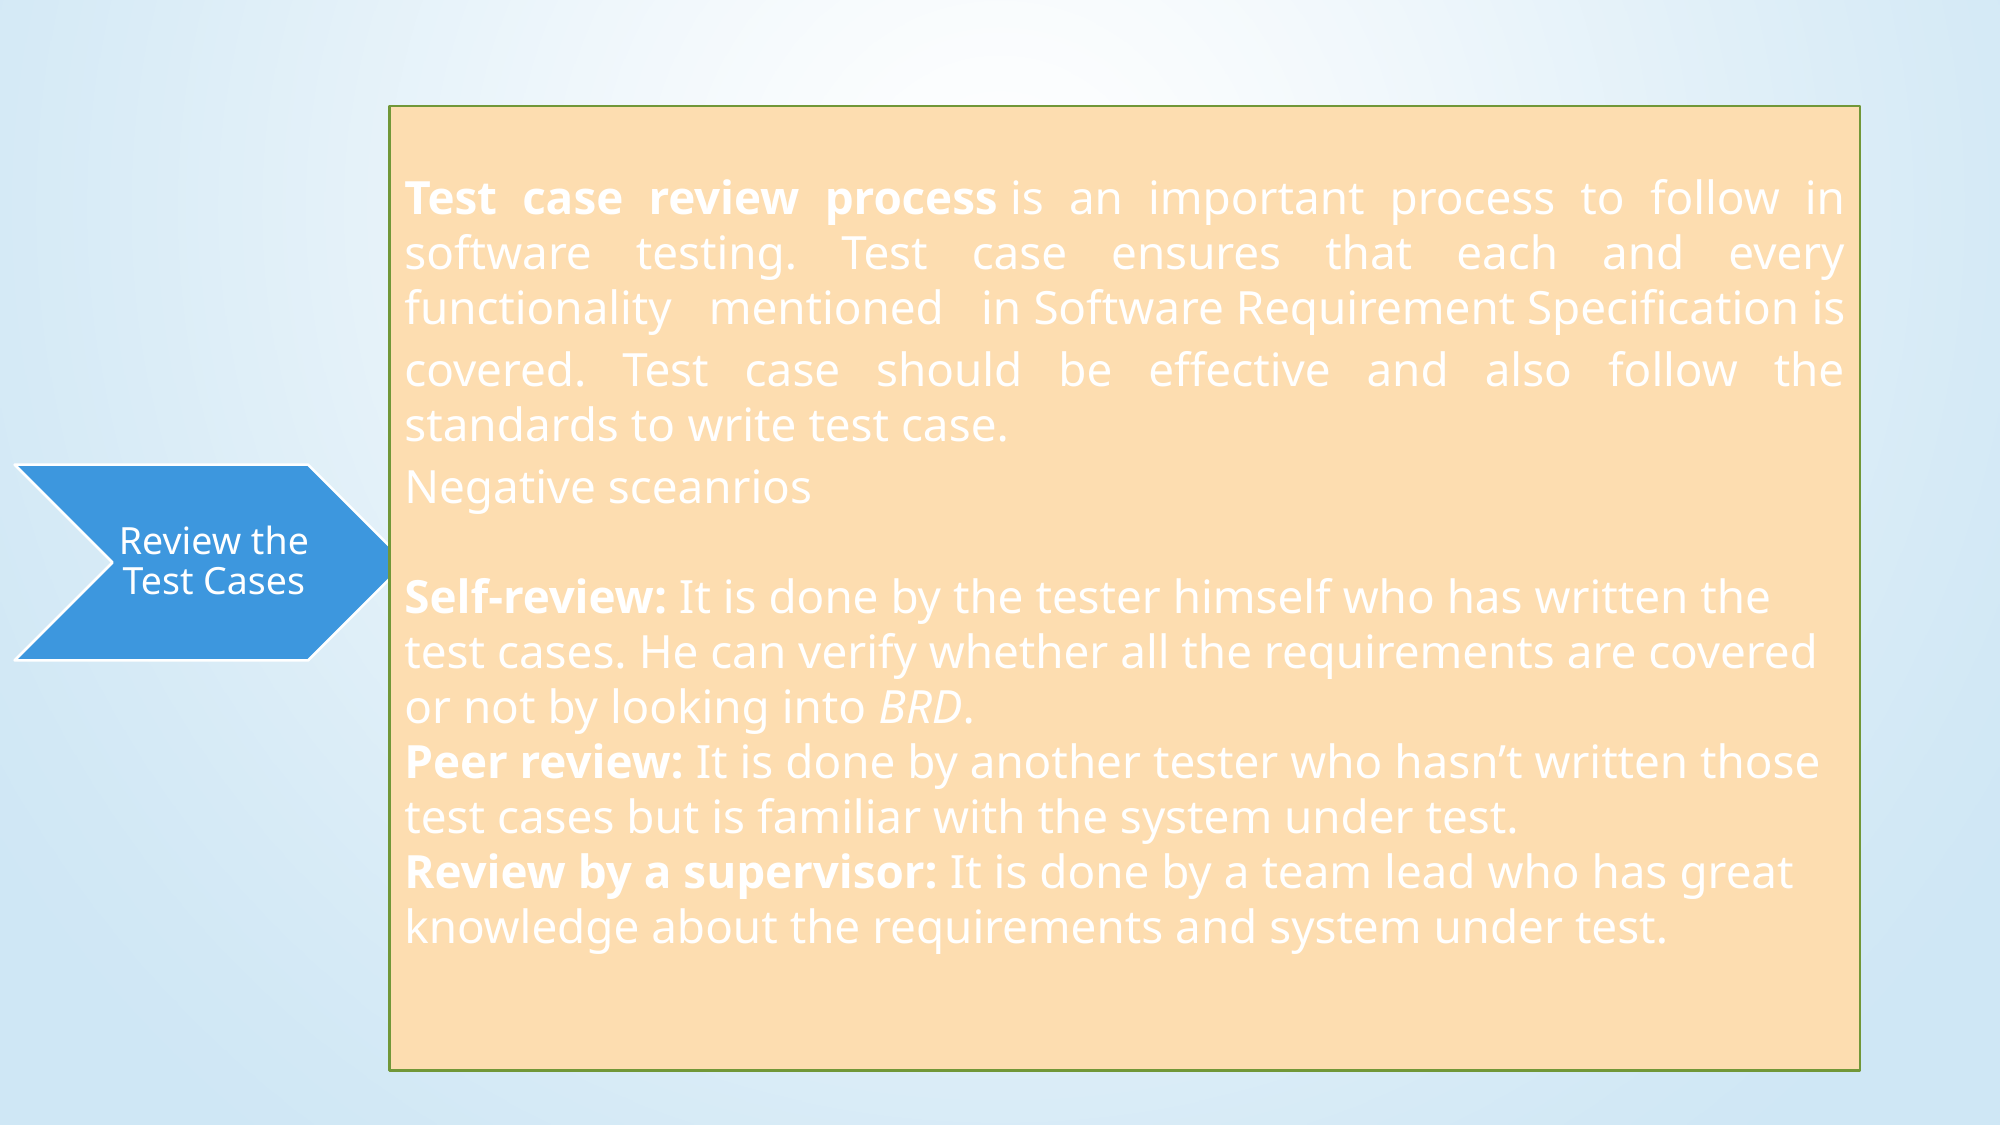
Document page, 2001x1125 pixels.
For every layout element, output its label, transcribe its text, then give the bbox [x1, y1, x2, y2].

picture [0, 0, 2000, 1125]
text_box [328, 484, 389, 641]
text_box [14, 464, 92, 543]
text_box [14, 582, 92, 661]
text_box Review the Test Cases [92, 464, 328, 661]
text_box Test case review process is an important process to follow in software testing. Test case ensures that each and every functionality mentioned in Software Requirement Specification is covered. Test case should be effective and also follow the standards to write test case. Negative sceanrios Self-review: It is done by the tester himself who has written the test cases. He can verify whether all the requirements are covered or not by looking into BRD. Peer review: It is done by another tester who hasn’t written those test cases but is familiar with the system under test. Review by a supervisor: It is done by a team lead who has great knowledge about the requirements and system under test. [389, 105, 1861, 1071]
